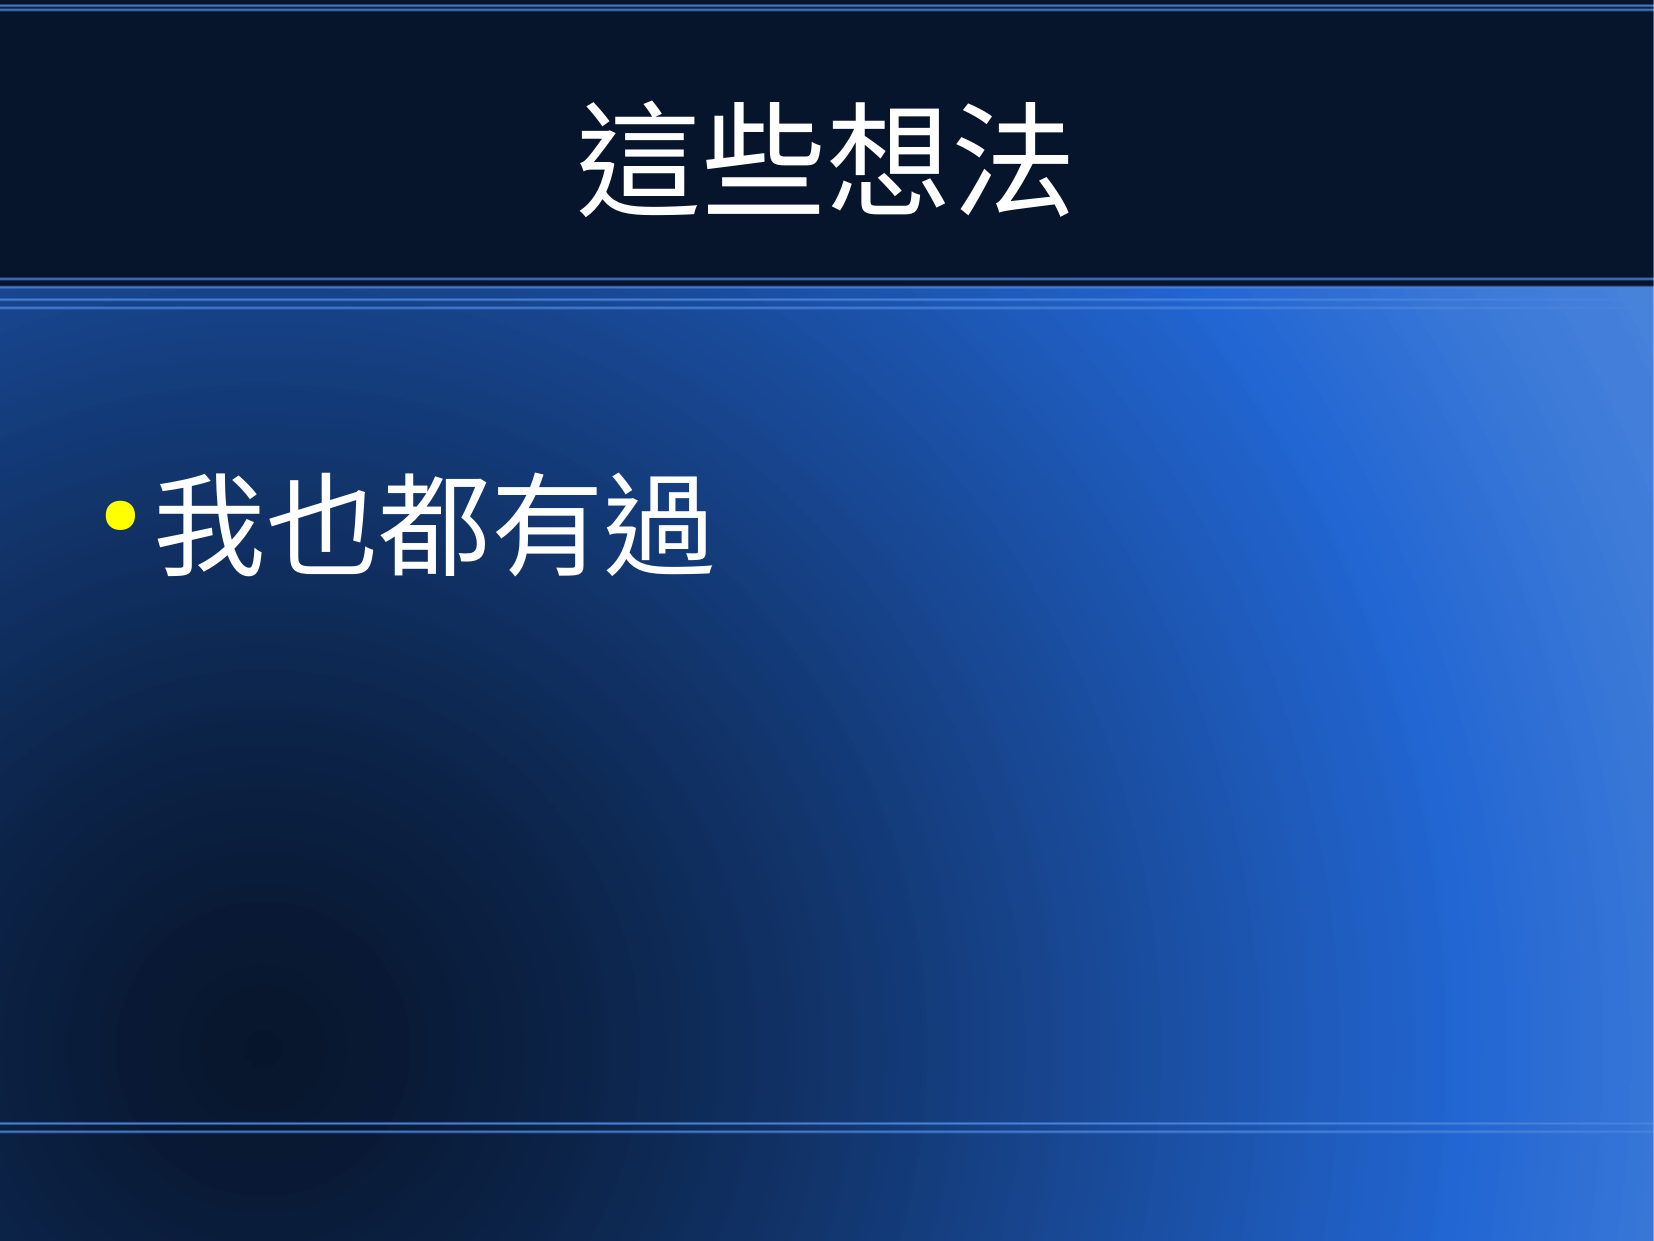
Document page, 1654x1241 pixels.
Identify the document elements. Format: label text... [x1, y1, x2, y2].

list 我也都有過 [82, 355, 1571, 1241]
picture [0, 0, 1654, 1241]
title 這些想法 [82, 49, 1571, 257]
